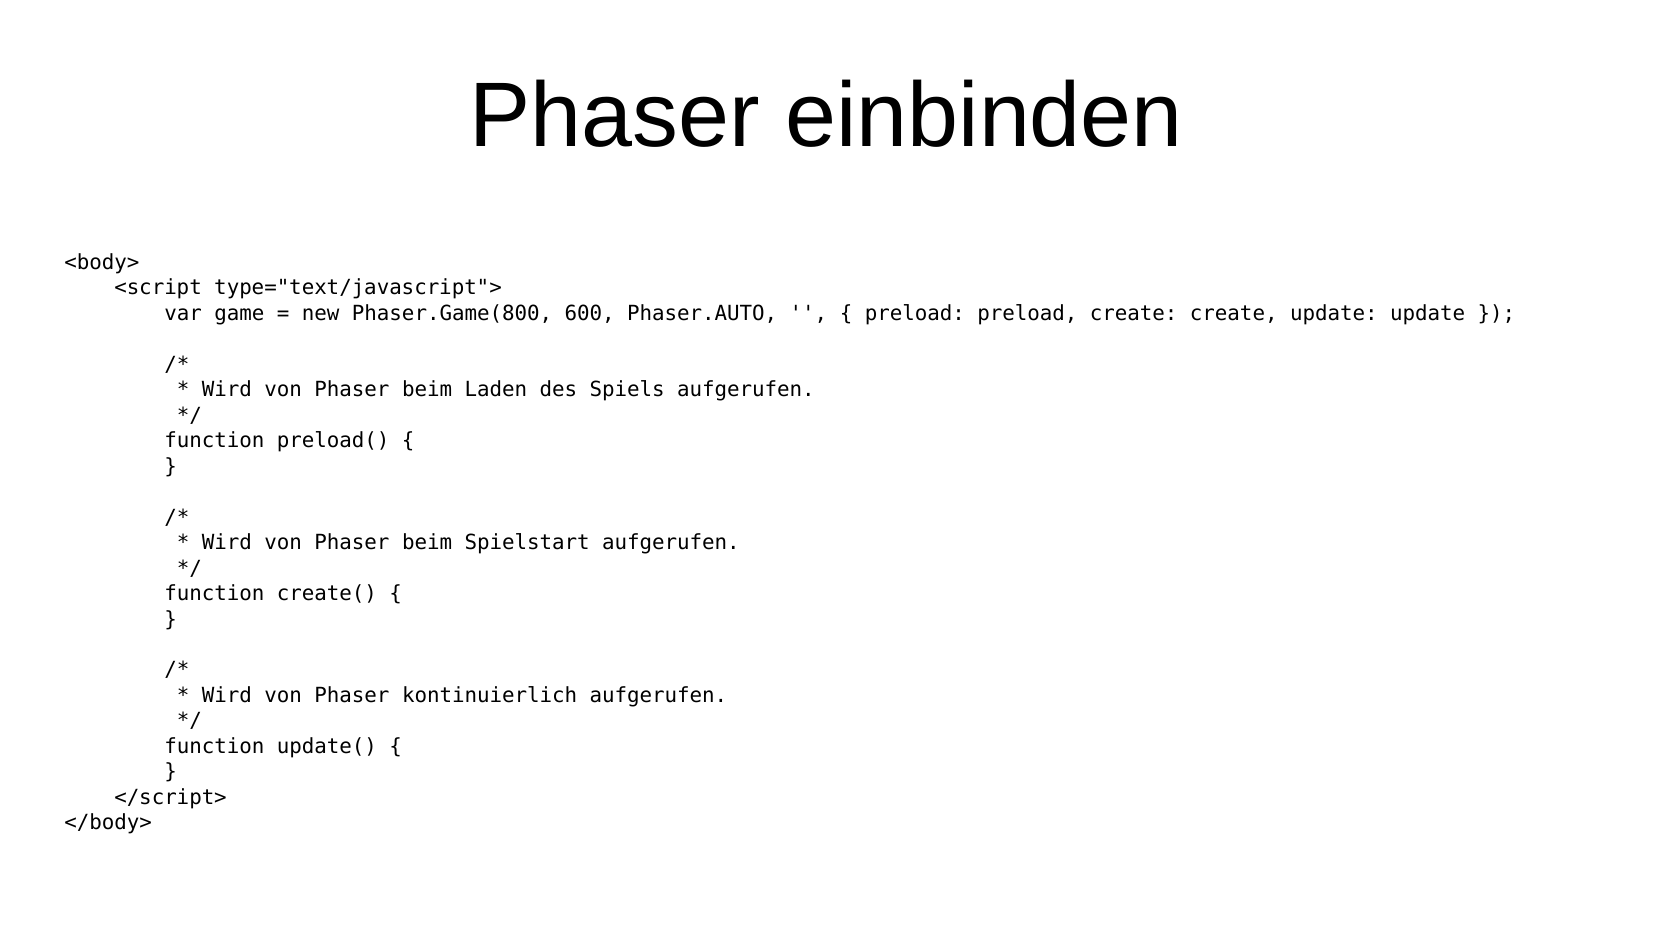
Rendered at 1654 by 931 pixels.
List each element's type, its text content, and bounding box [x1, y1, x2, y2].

title Phaser einbinden [82, 37, 1571, 193]
text_box <body> <script type="text/javascript"> var game = new Phaser.Game(800, 600, Phaser.AUTO, '', { preload: preload, create: create, update: update }); /* * Wird von Phaser beim Laden des Spiels aufgerufen. */ function preload() { } /* * Wird von Phaser beim Spielstart aufgerufen. */ function create() { } /* * Wird von Phaser kontinuierlich aufgerufen. */ function update() { } </script> </body> [49, 243, 1608, 868]
